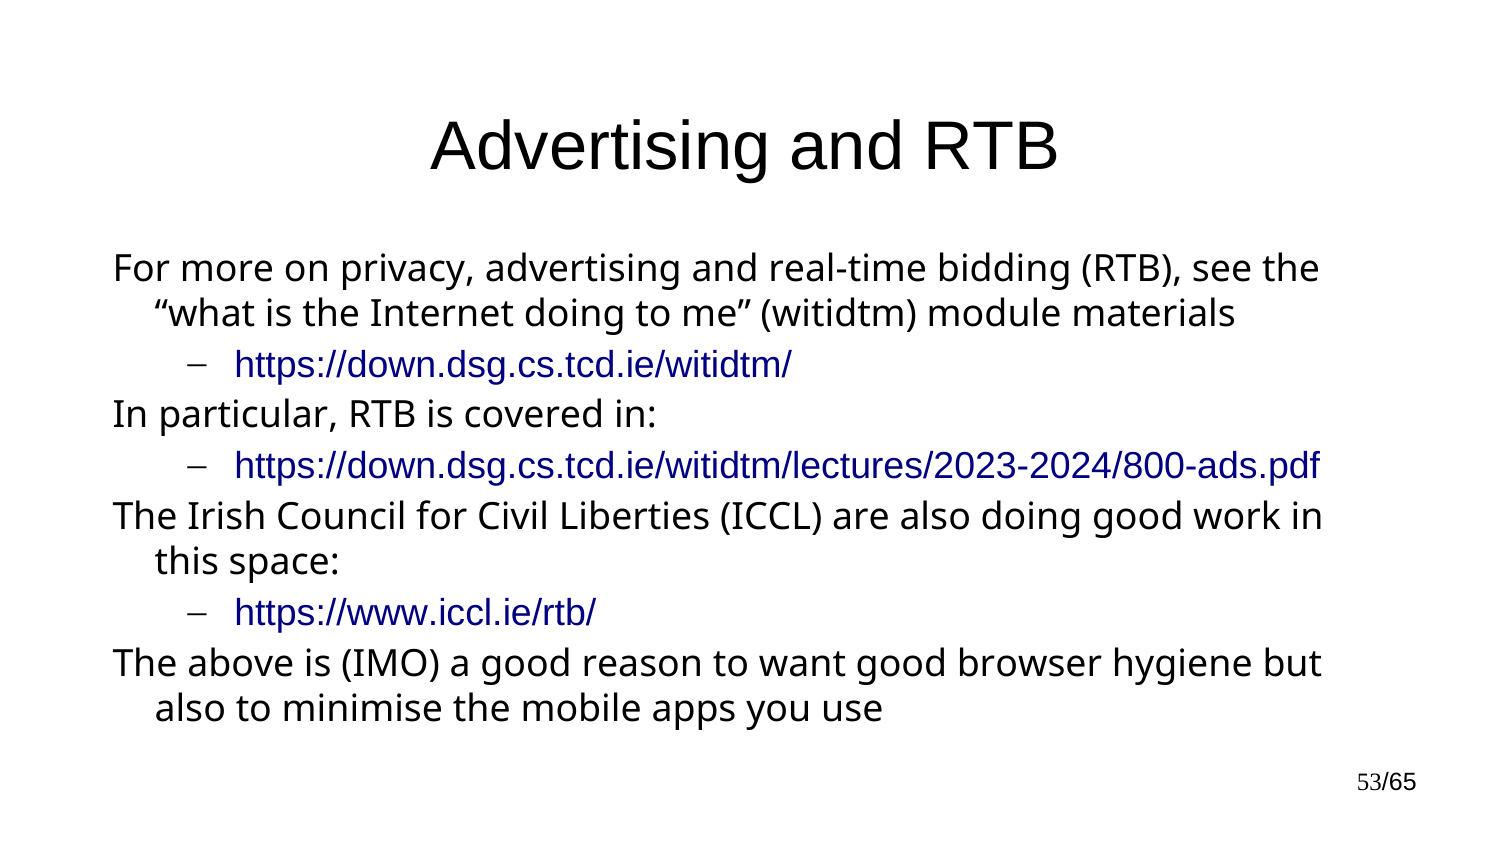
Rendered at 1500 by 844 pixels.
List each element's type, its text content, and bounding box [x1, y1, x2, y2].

title Advertising and RTB [112, 74, 1380, 210]
list For more on privacy, advertising and real-time bidding (RTB), see the “what is the Internet doing to me” (witidtm) module materials https://down.dsg.cs.tcd.ie/witidtm/ In particular, RTB is covered in: https://down.dsg.cs.tcd.ie/witidtm/lectures/2023-2024/800-ads.pdf The Irish Council for Civil Liberties (ICCL) are also doing good work in this space: https://www.iccl.ie/rtb/ The above is (IMO) a good reason to want good browser hygiene but also to minimise the mobile apps you use [112, 243, 1380, 744]
